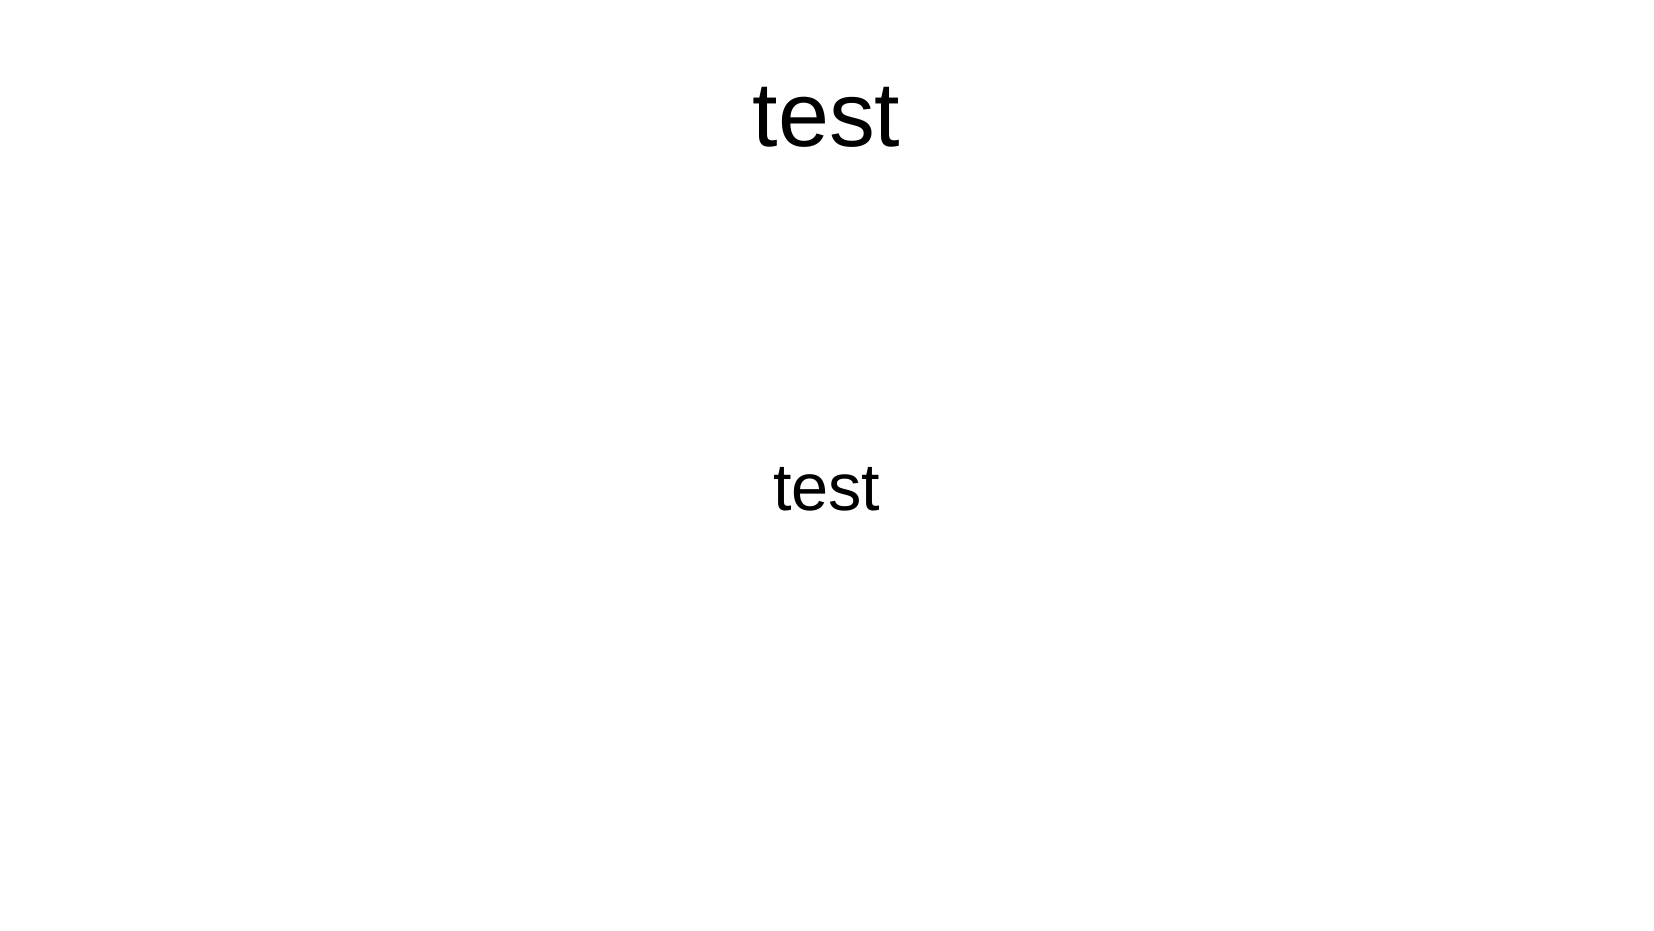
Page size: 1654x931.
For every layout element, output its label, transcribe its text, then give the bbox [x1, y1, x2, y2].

subtitle test [82, 217, 1571, 758]
title test [82, 37, 1571, 193]
